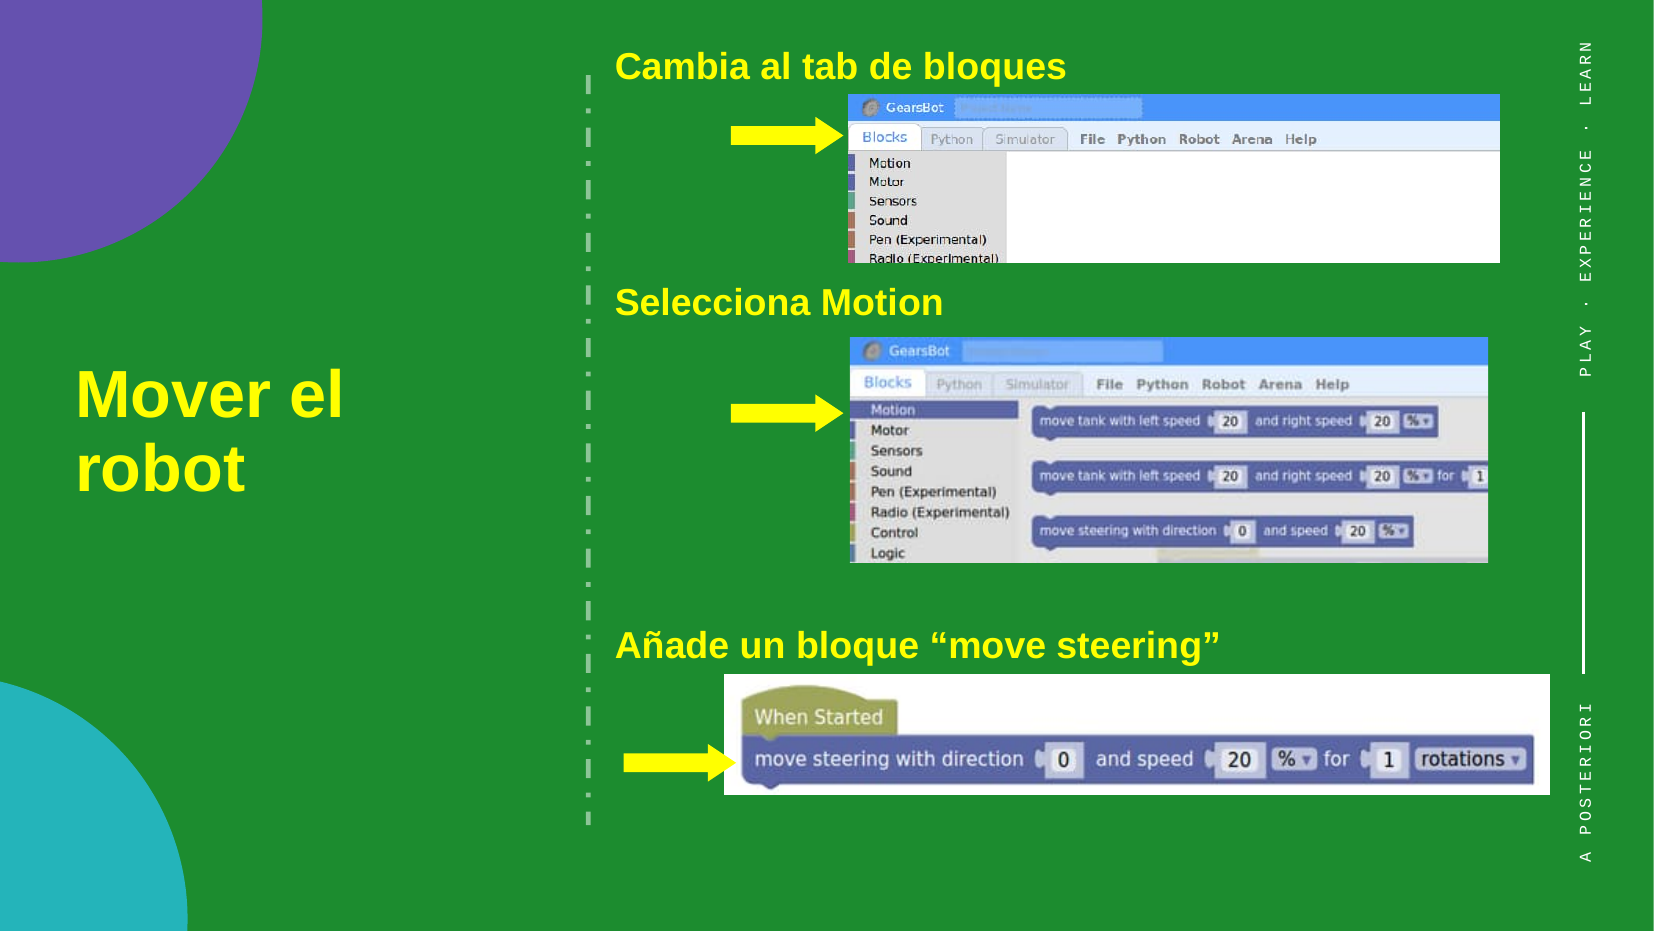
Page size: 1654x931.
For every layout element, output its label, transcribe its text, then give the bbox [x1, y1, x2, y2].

title Mover el robot [75, 353, 488, 510]
text_box Añade un bloque “move steering” [600, 616, 1351, 716]
text_box [623, 744, 737, 782]
text_box Selecciona Motion [600, 274, 1201, 332]
text_box [730, 116, 844, 155]
picture [849, 337, 1489, 563]
picture [724, 674, 1550, 795]
text_box [730, 394, 844, 432]
text_box Cambia al tab de bloques [600, 38, 1201, 95]
picture [848, 94, 1501, 263]
